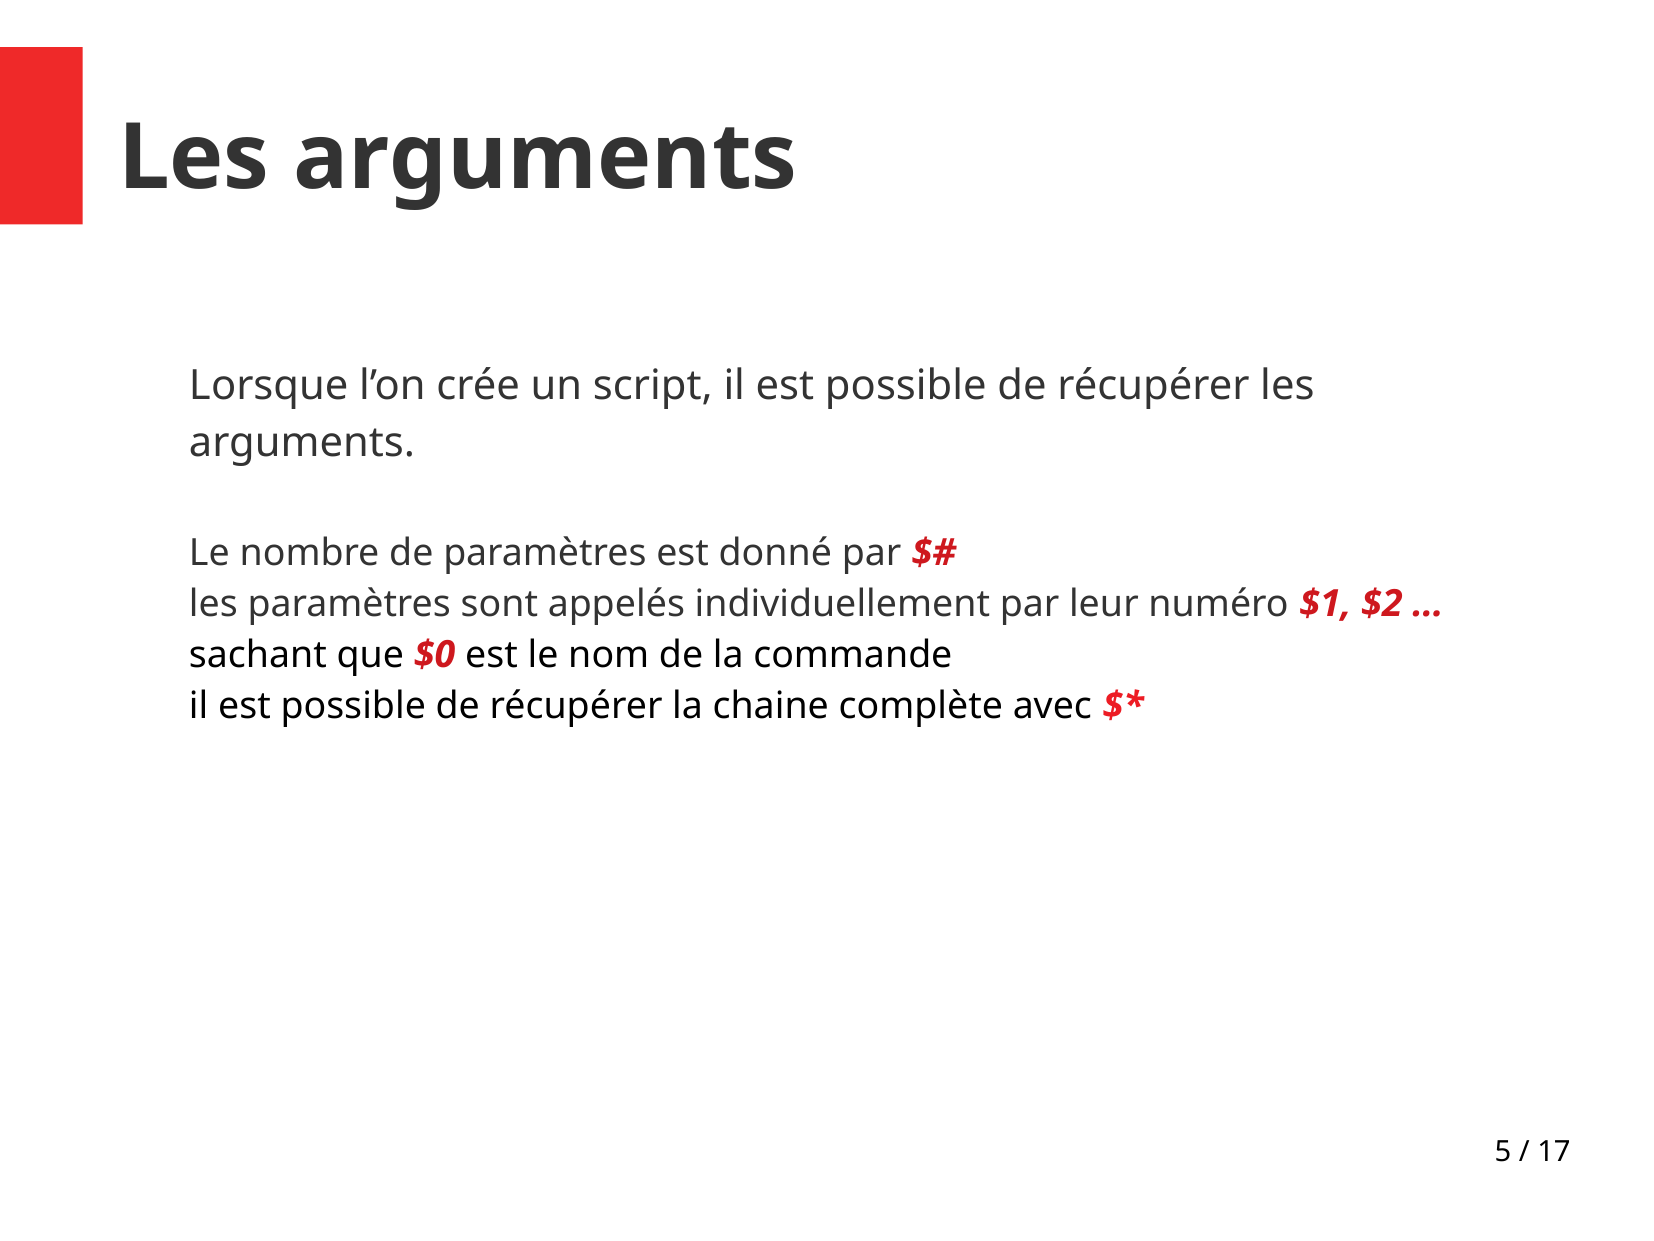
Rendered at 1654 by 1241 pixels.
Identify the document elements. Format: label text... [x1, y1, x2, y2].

title Les arguments [118, 49, 1571, 257]
list Lorsque l’on crée un script, il est possible de récupérer les arguments. Le nombre de paramètres est donné par $# les paramètres sont appelés individuellement par leur numéro $1, $2 … sachant que $0 est le nom de la commande il est possible de récupérer la chaine complète avec $* [118, 354, 1536, 1074]
